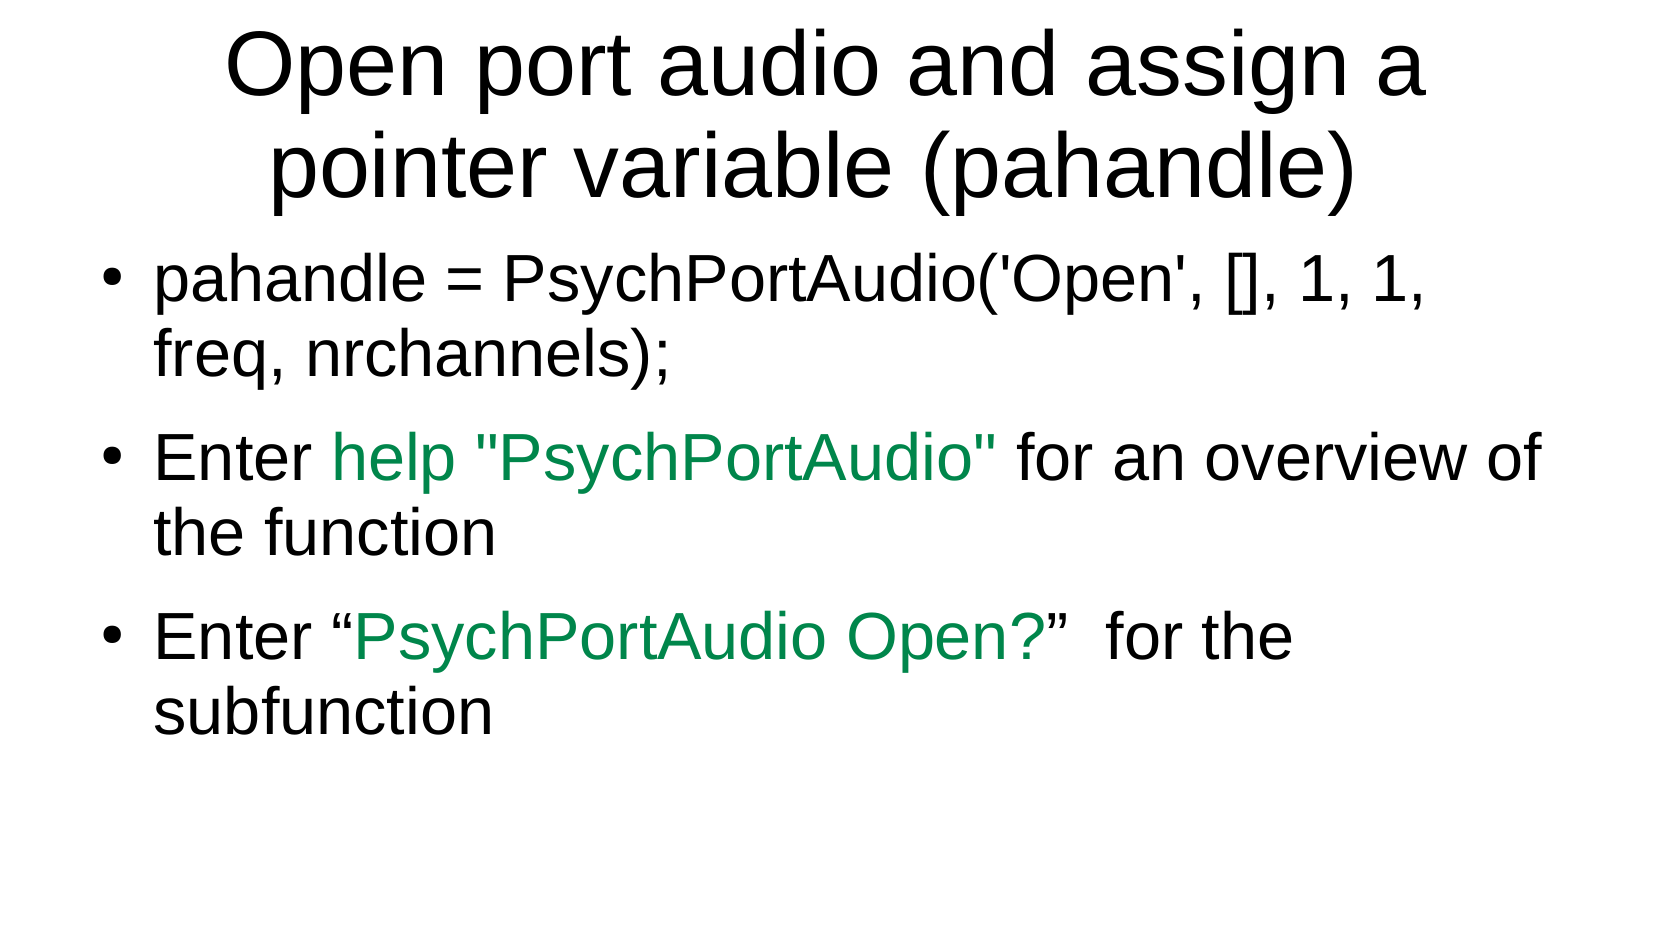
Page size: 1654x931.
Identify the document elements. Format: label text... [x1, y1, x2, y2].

title Open port audio and assign a pointer variable (pahandle) [82, 12, 1571, 218]
list pahandle = PsychPortAudio('Open', [], 1, 1, freq, nrchannels); Enter help "PsychPortAudio" for an overview of the function Enter “PsychPortAudio Open?” for the subfunction [82, 241, 1571, 781]
